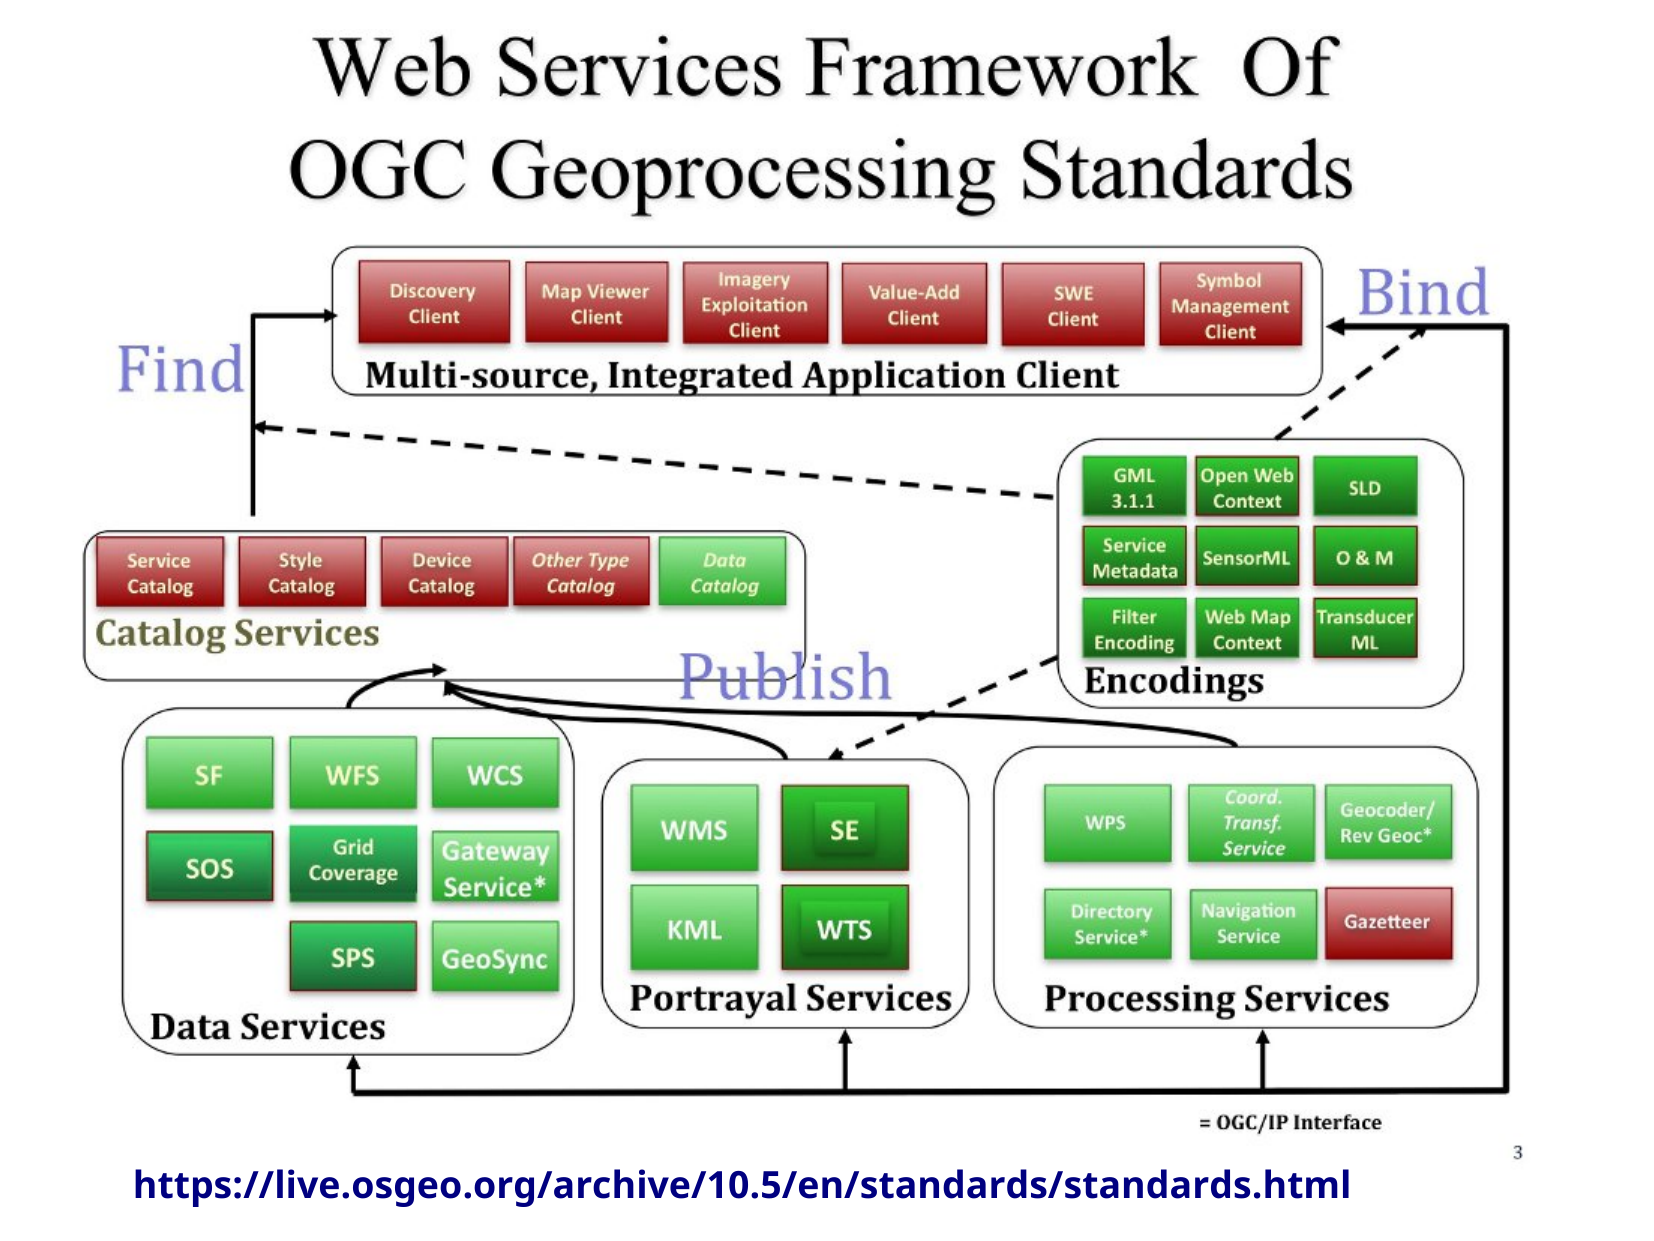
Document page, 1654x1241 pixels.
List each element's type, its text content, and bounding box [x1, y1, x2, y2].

text_box https://live.osgeo.org/archive/10.5/en/standards/standards.html [118, 1151, 1536, 1241]
picture [59, 29, 1595, 1182]
